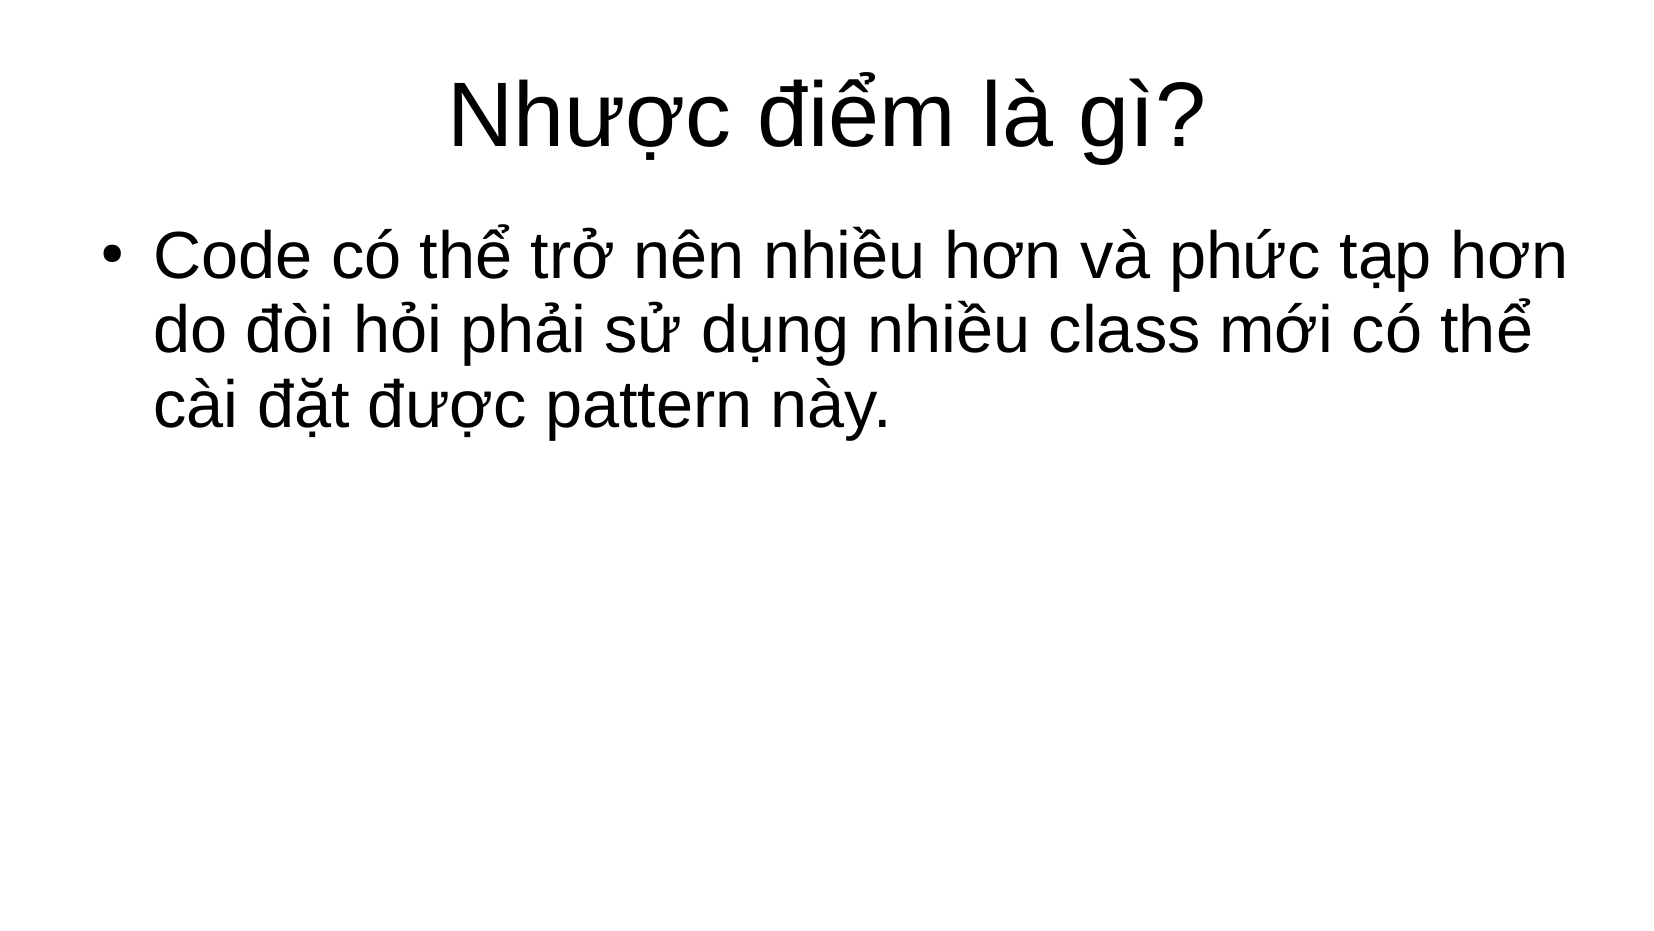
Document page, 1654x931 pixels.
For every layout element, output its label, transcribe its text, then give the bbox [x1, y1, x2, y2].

title Nhược điểm là gì? [82, 37, 1571, 193]
list Code có thể trở nên nhiều hơn và phức tạp hơn do đòi hỏi phải sử dụng nhiều class mới có thể cài đặt được pattern này. [82, 217, 1571, 758]
